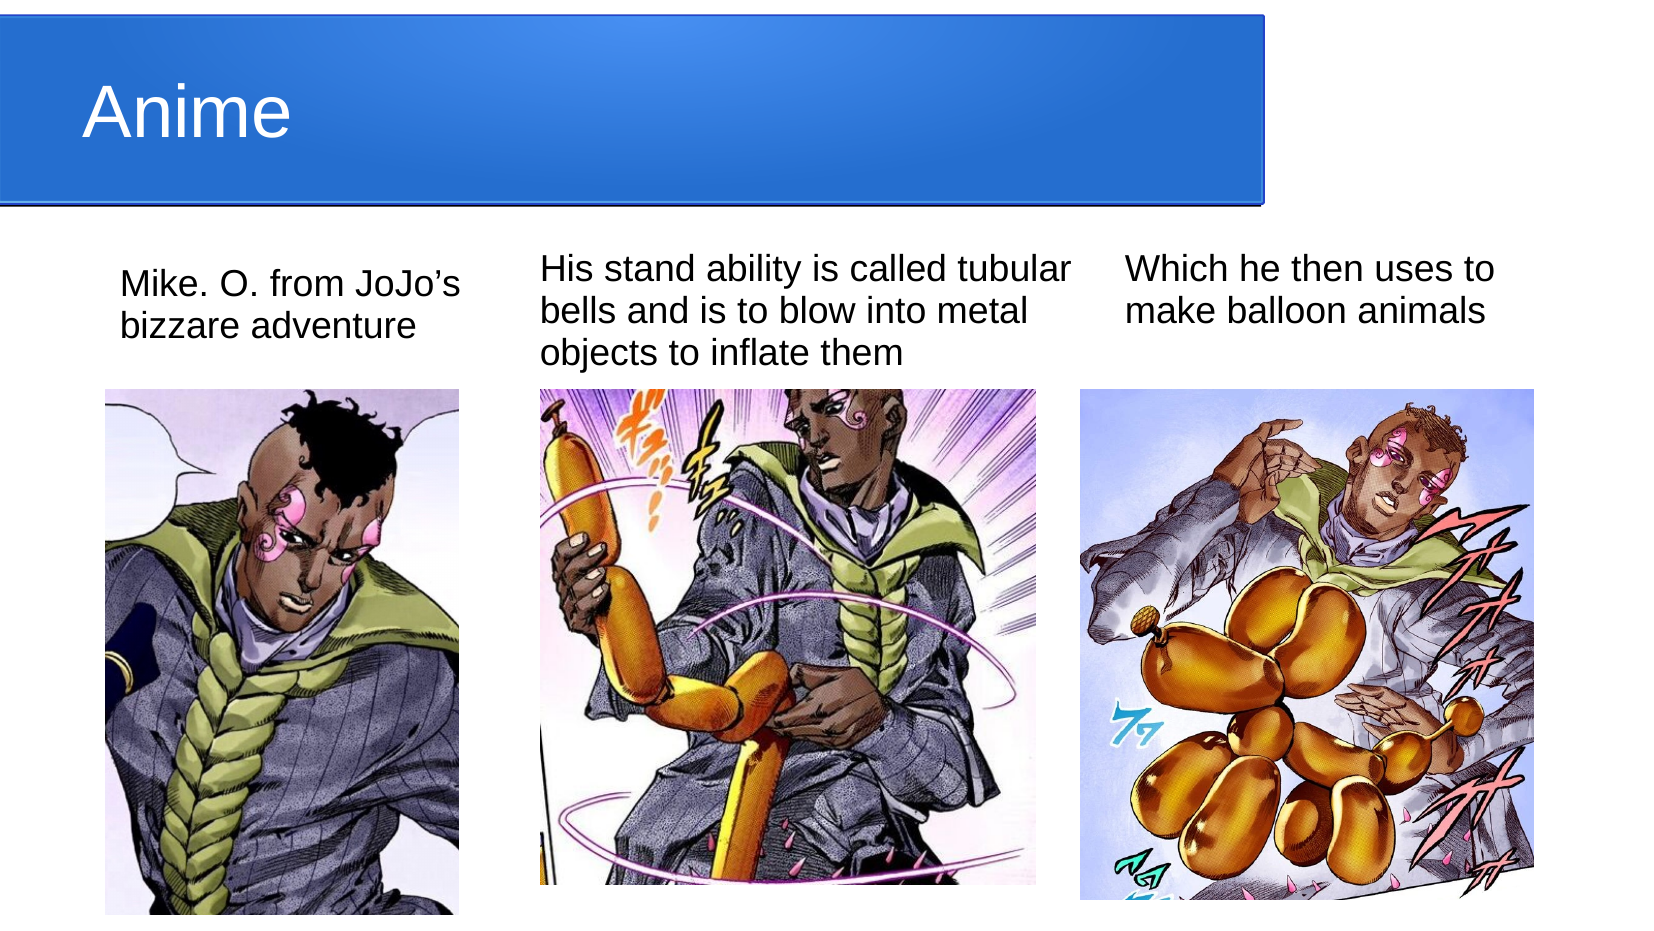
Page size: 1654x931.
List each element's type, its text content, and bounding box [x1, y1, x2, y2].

text_box Mike. O. from JoJo’s bizzare adventure [105, 255, 481, 354]
picture [105, 389, 459, 916]
title Anime [82, 35, 1235, 189]
text_box His stand ability is called tubular bells and is to blow into metal objects to inflate them [525, 240, 1111, 391]
picture [1080, 389, 1534, 901]
picture [540, 391, 1036, 886]
text_box Which he then uses to make balloon animals [1110, 240, 1516, 339]
